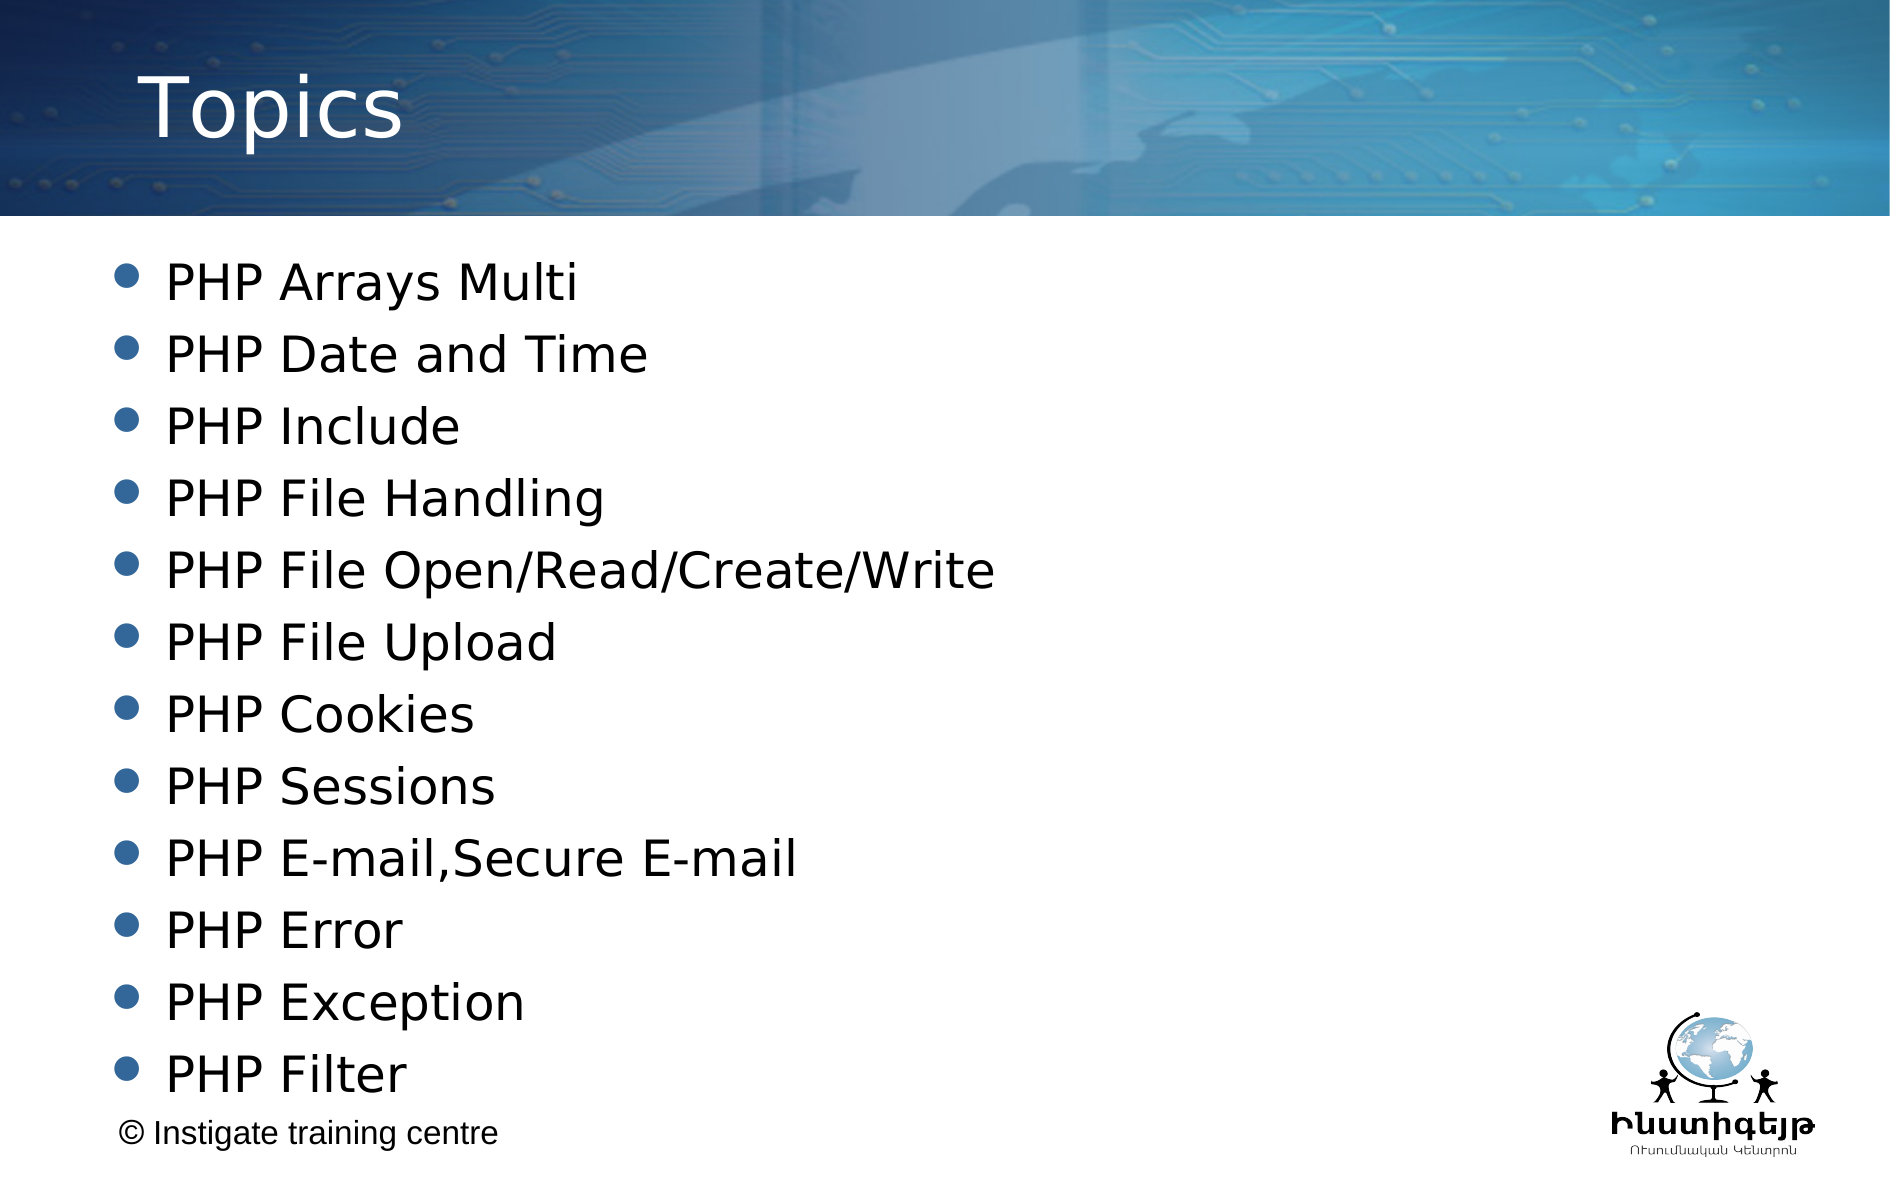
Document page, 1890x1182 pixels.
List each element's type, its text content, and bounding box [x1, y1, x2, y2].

list PHP Arrays Multi PHP Date and Time PHP Include PHP File Handling PHP File Open/Read/Create/Write PHP File Upload PHP Cookies PHP Sessions PHP E-mail,Secure E-mail PHP Error PHP Exception PHP Filter [110, 258, 1801, 286]
picture [1612, 1012, 1815, 1157]
title Thank You [110, 293, 1801, 346]
picture [0, 0, 1890, 216]
